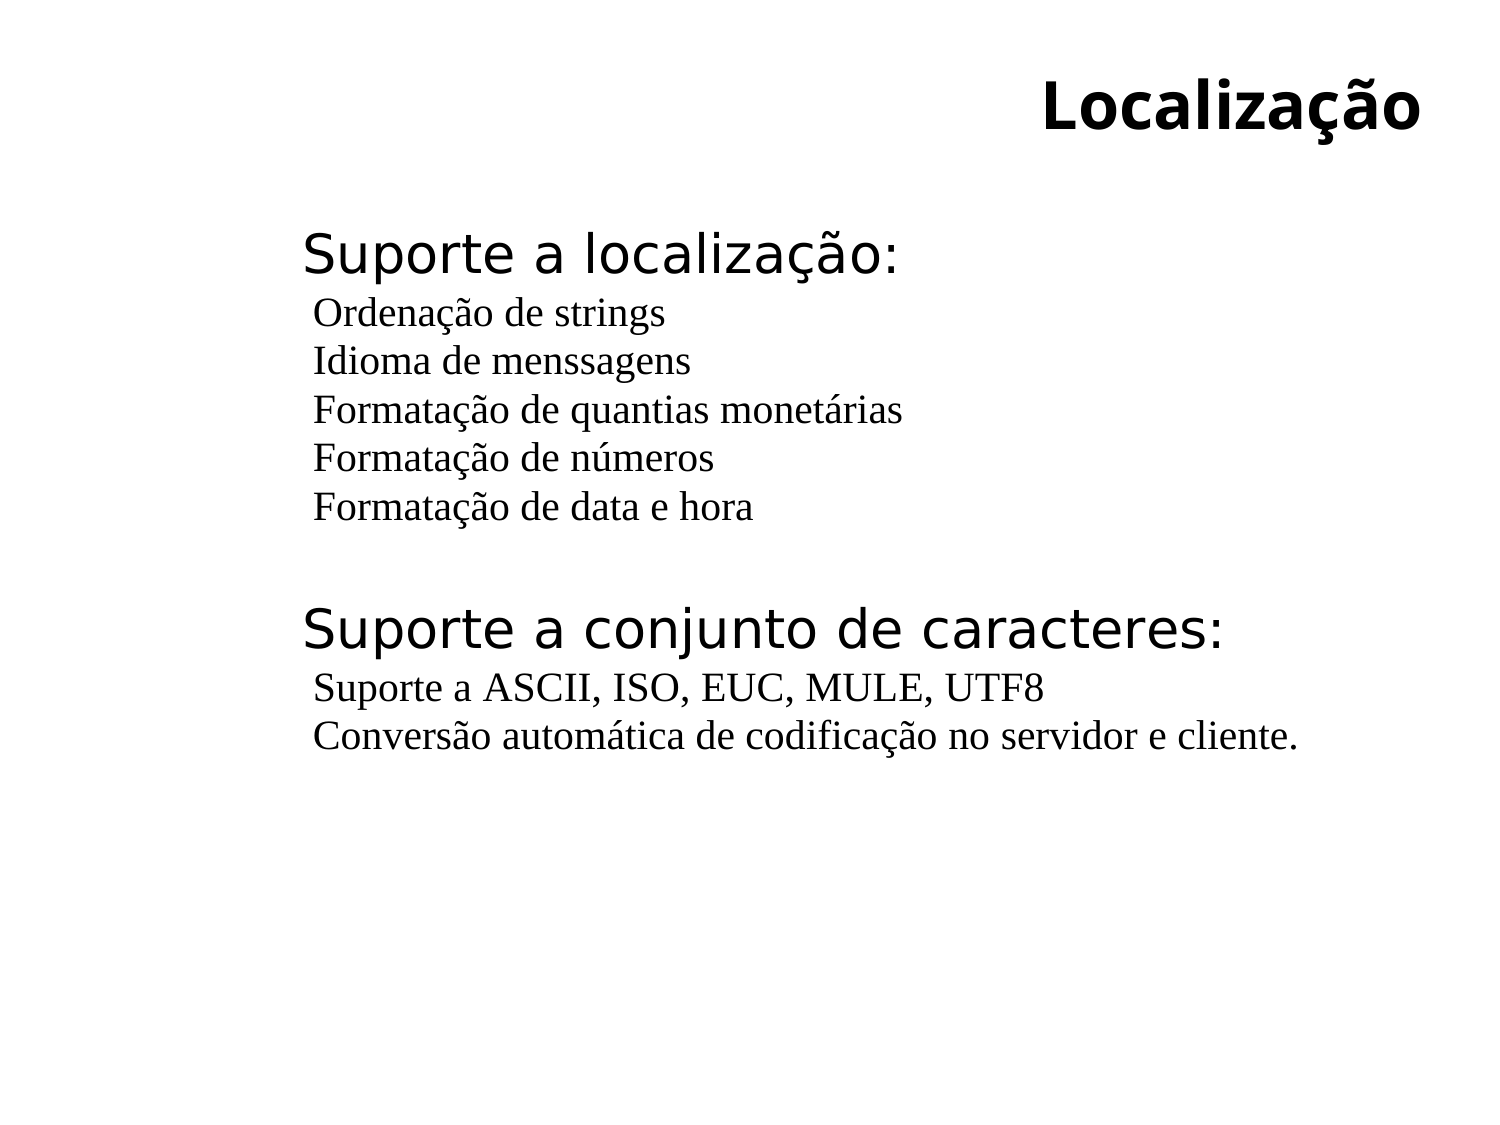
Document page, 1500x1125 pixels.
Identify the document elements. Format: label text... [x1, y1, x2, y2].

text_box Suporte a localização: Ordenação de strings Idioma de menssagens Formatação de quantias monetárias Formatação de números Formatação de data e hora Suporte a conjunto de caracteres: Suporte a ASCII, ISO, EUC, MULE, UTF8 Conversão automática de codificação no servidor e cliente. [287, 212, 1413, 795]
text_box Localização [475, 50, 1438, 152]
